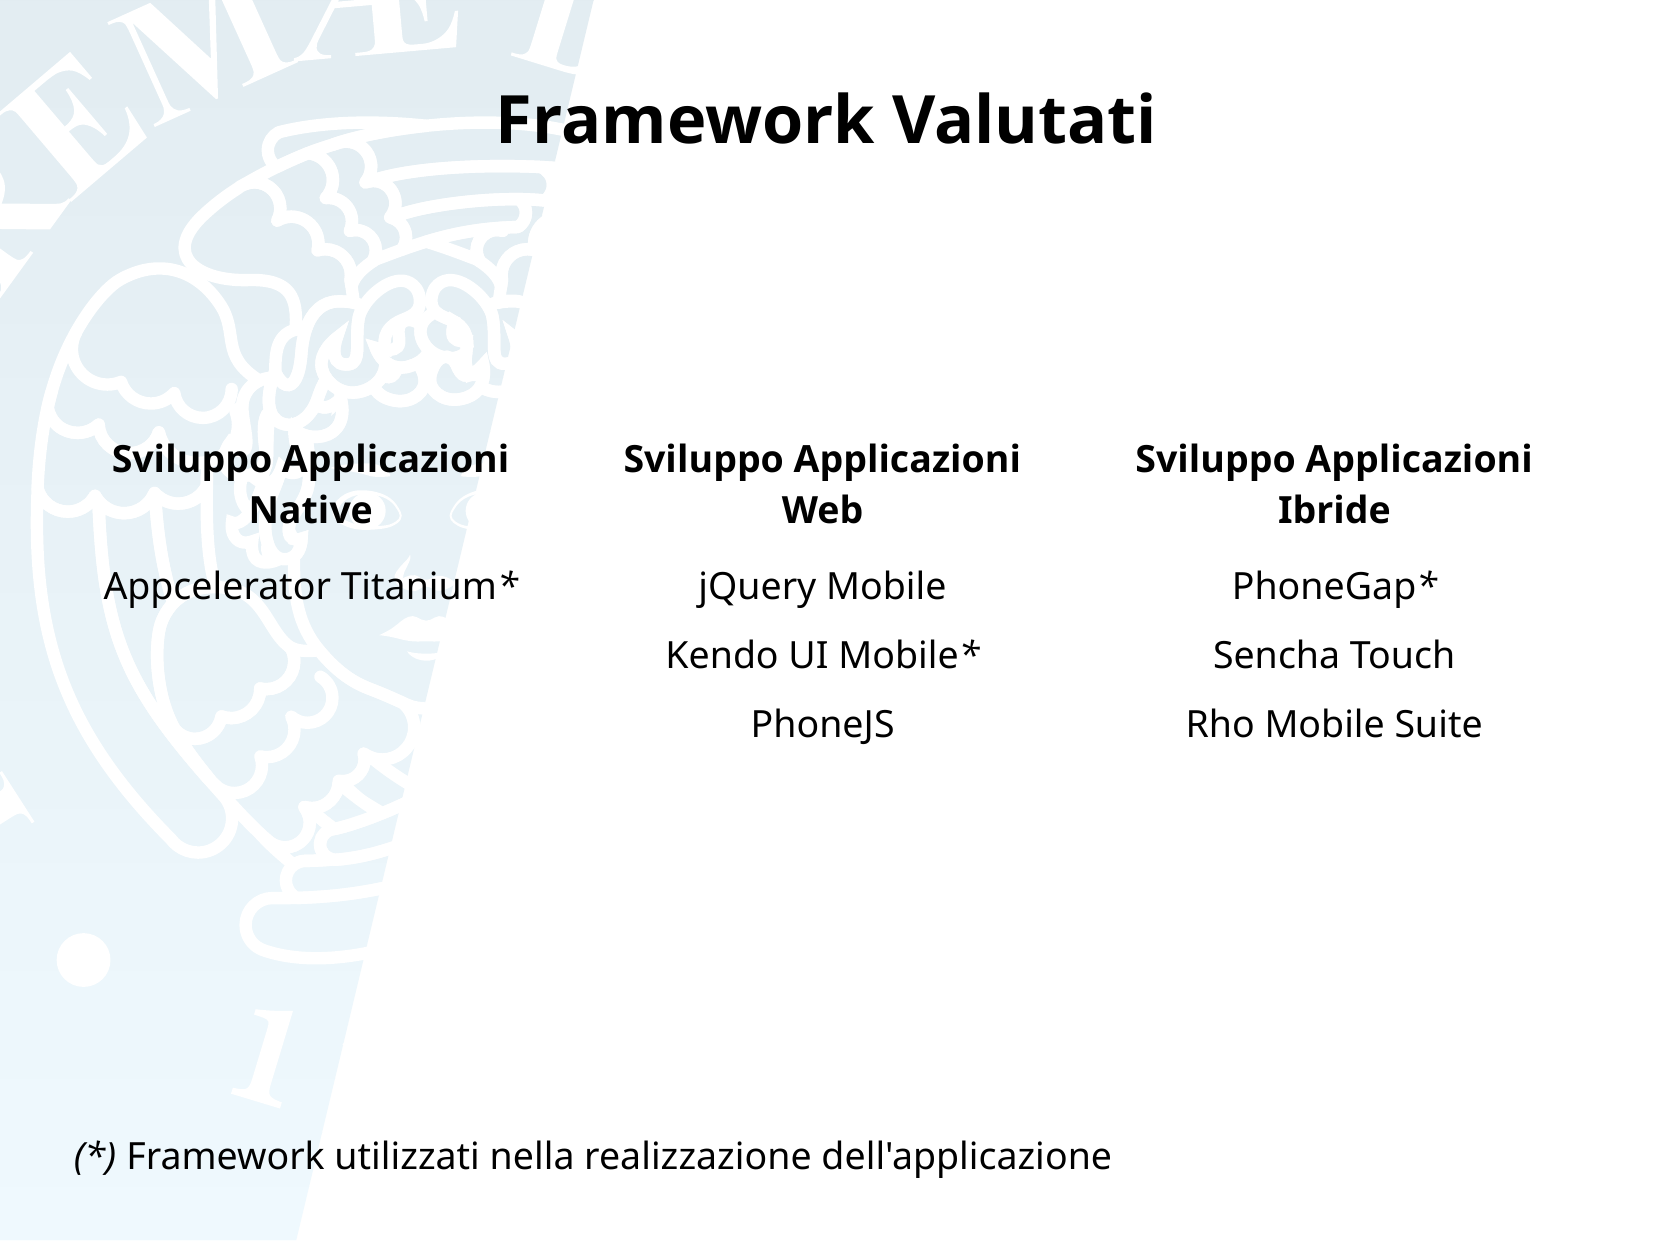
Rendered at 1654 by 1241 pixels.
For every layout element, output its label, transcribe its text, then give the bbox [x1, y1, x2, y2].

table_cell jQuery Mobile Kendo UI Mobile* PhoneJS [567, 552, 1078, 785]
title Framework Valutati [59, 59, 1595, 178]
table_header Sviluppo Applicazioni Web [567, 425, 1078, 552]
table_header Sviluppo Applicazioni Ibride [1078, 425, 1591, 552]
table_header Sviluppo Applicazioni Native [55, 425, 567, 552]
table_cell Appcelerator Titanium* [55, 552, 567, 785]
text_box (*) Framework utilizzati nella realizzazione dell'applicazione [59, 1122, 1595, 1187]
table_cell PhoneGap* Sencha Touch Rho Mobile Suite [1078, 552, 1591, 785]
